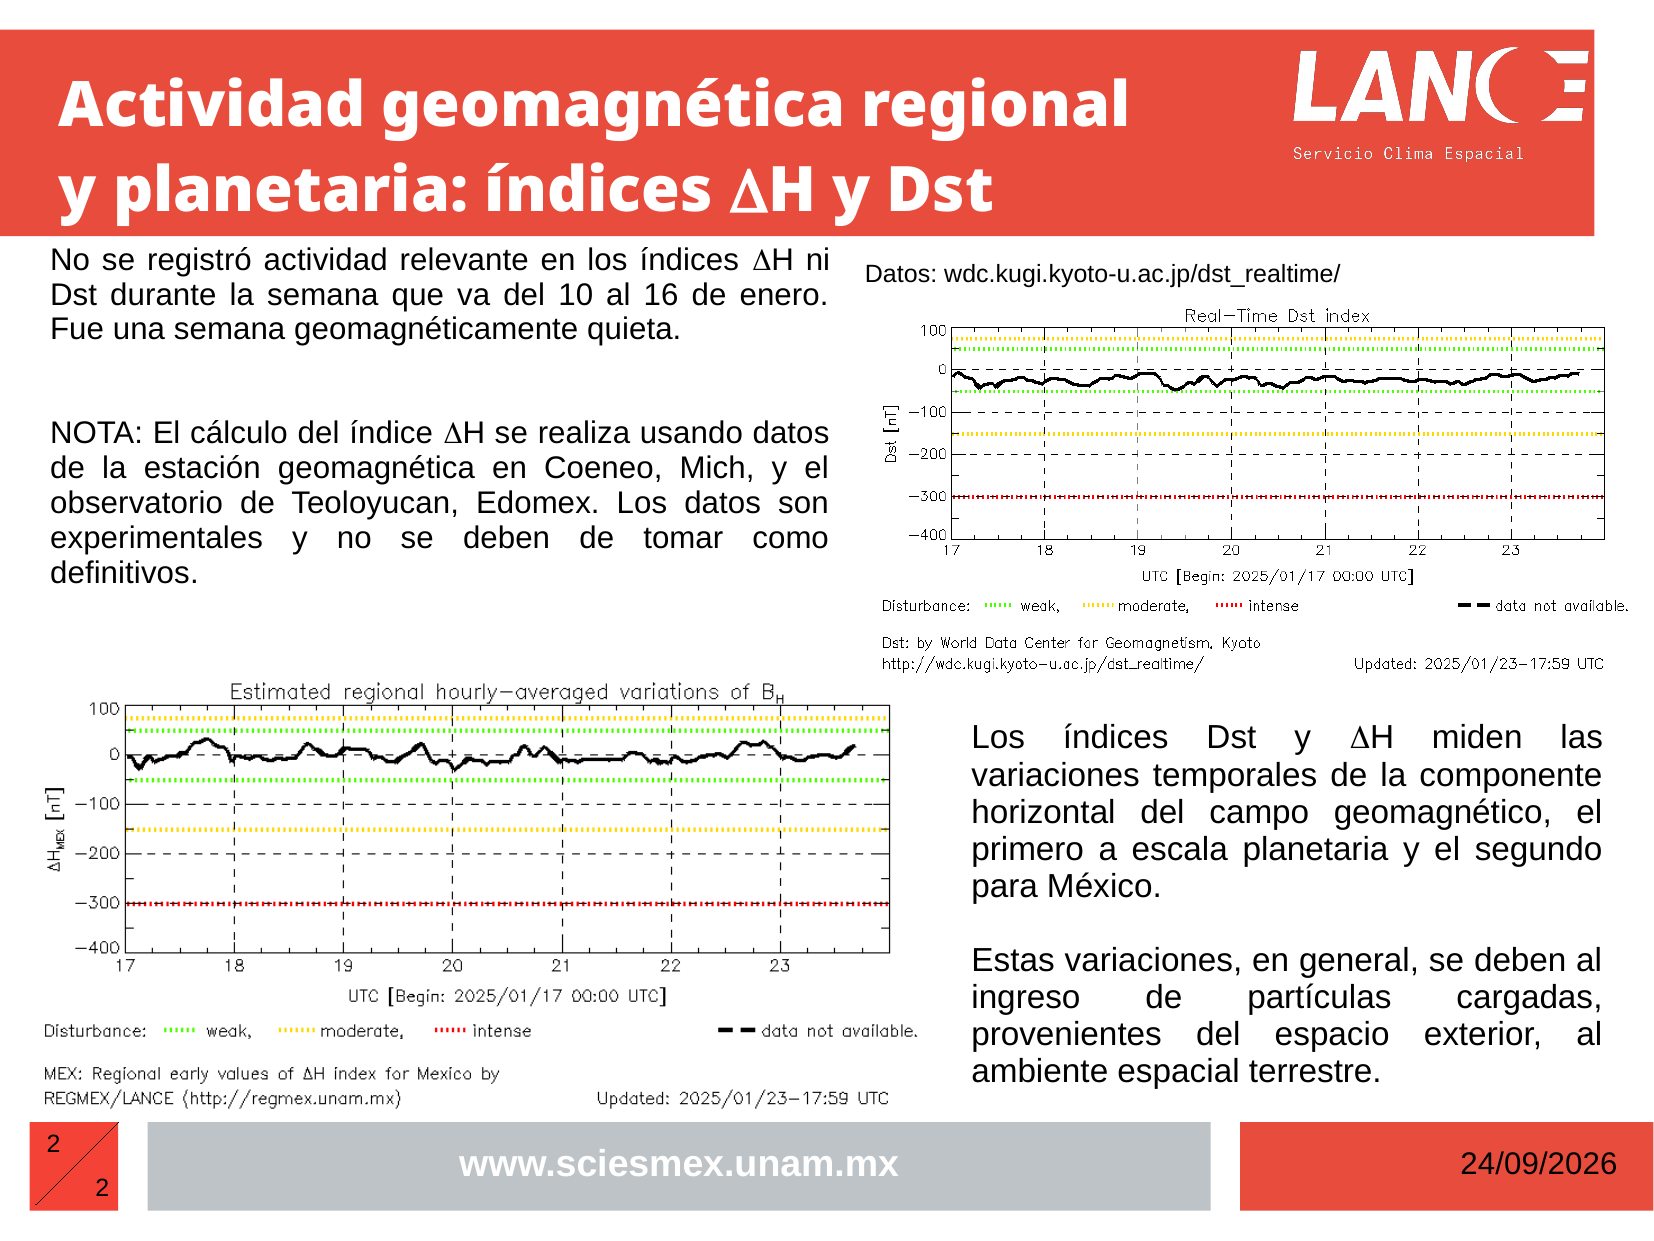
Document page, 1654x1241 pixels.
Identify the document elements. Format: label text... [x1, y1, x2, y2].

text_box <número> [31, 1122, 176, 1170]
picture [1293, 47, 1589, 162]
text_box 2 [35, 1151, 125, 1209]
text_box Datos: wdc.kugi.kyoto-u.ac.jp/dst_realtime/ [851, 252, 1371, 296]
text_box www.sciesmex.unam.mx [153, 1122, 1205, 1205]
text_box 23/01/2025 [1424, 1122, 1654, 1205]
text_box Los índices Dst y DH miden las variaciones temporales de la componente horizontal del campo geomagnético, el primero a escala planetaria y el segundo para México. Estas variaciones, en general, se deben al ingreso de partículas cargadas, provenientes del espacio exterior, al ambiente espacial terrestre. [956, 711, 1619, 1097]
title Actividad geomagnética regional y planetaria: índices DH y Dst [59, 59, 1312, 207]
text_box No se registró actividad relevante en los índices DH ni Dst durante la semana que va del 10 al 16 de enero. Fue una semana geomagnéticamente quieta. NOTA: El cálculo del índice DH se realiza usando datos de la estación geomagnética en Coeneo, Mich, y el observatorio de Teoloyucan, Edomex. Los datos son experimentales y no se deben de tomar como definitivos. [35, 234, 851, 765]
picture [35, 289, 1642, 1111]
